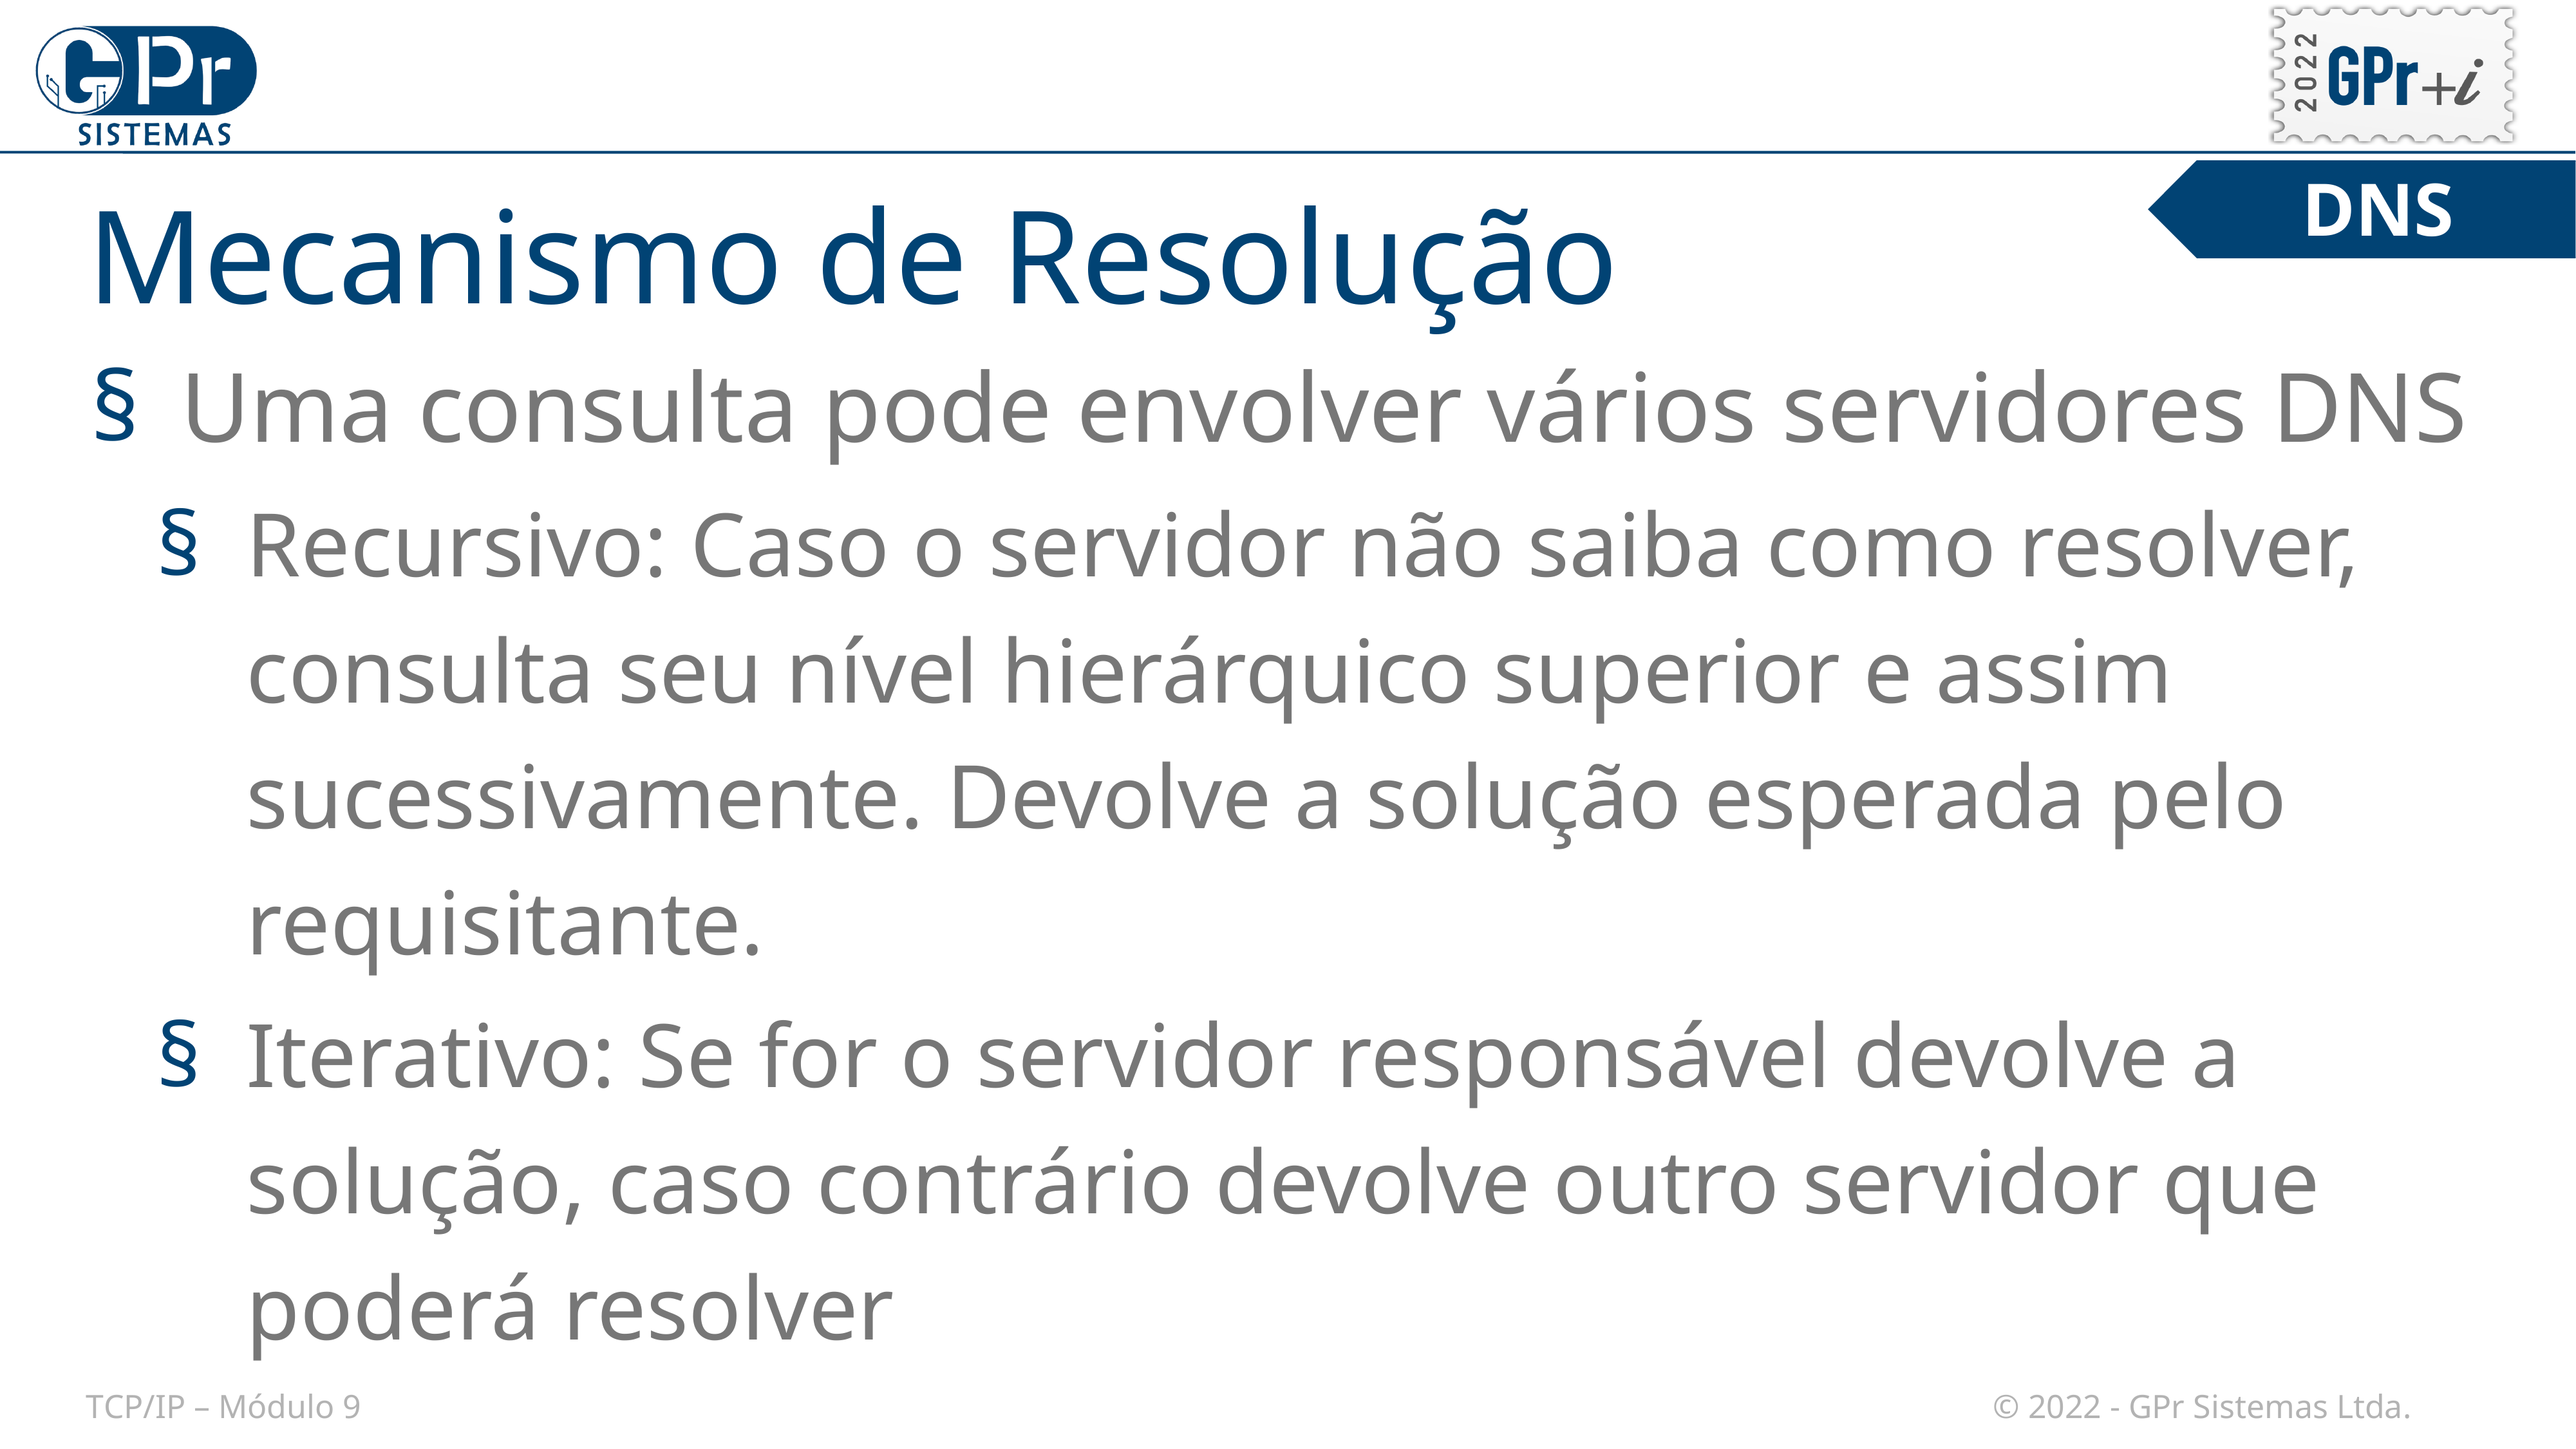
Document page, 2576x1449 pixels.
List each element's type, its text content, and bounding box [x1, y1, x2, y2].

list Uma consulta pode envolver vários servidores DNS Recursivo: Caso o servidor não saiba como resolver, consulta seu nível hierárquico superior e assim sucessivamente. Devolve a solução esperada pelo requisitante. Iterativo: Se for o servidor responsável devolve a solução, caso contrário devolve outro servidor que poderá resolver [80, 319, 2496, 1382]
text_box DNS [2219, 157, 2537, 256]
picture [2268, 4, 2519, 145]
text_box [2148, 160, 2576, 258]
picture [34, 26, 257, 147]
list Mecanismo de Resolução [81, 169, 2496, 343]
